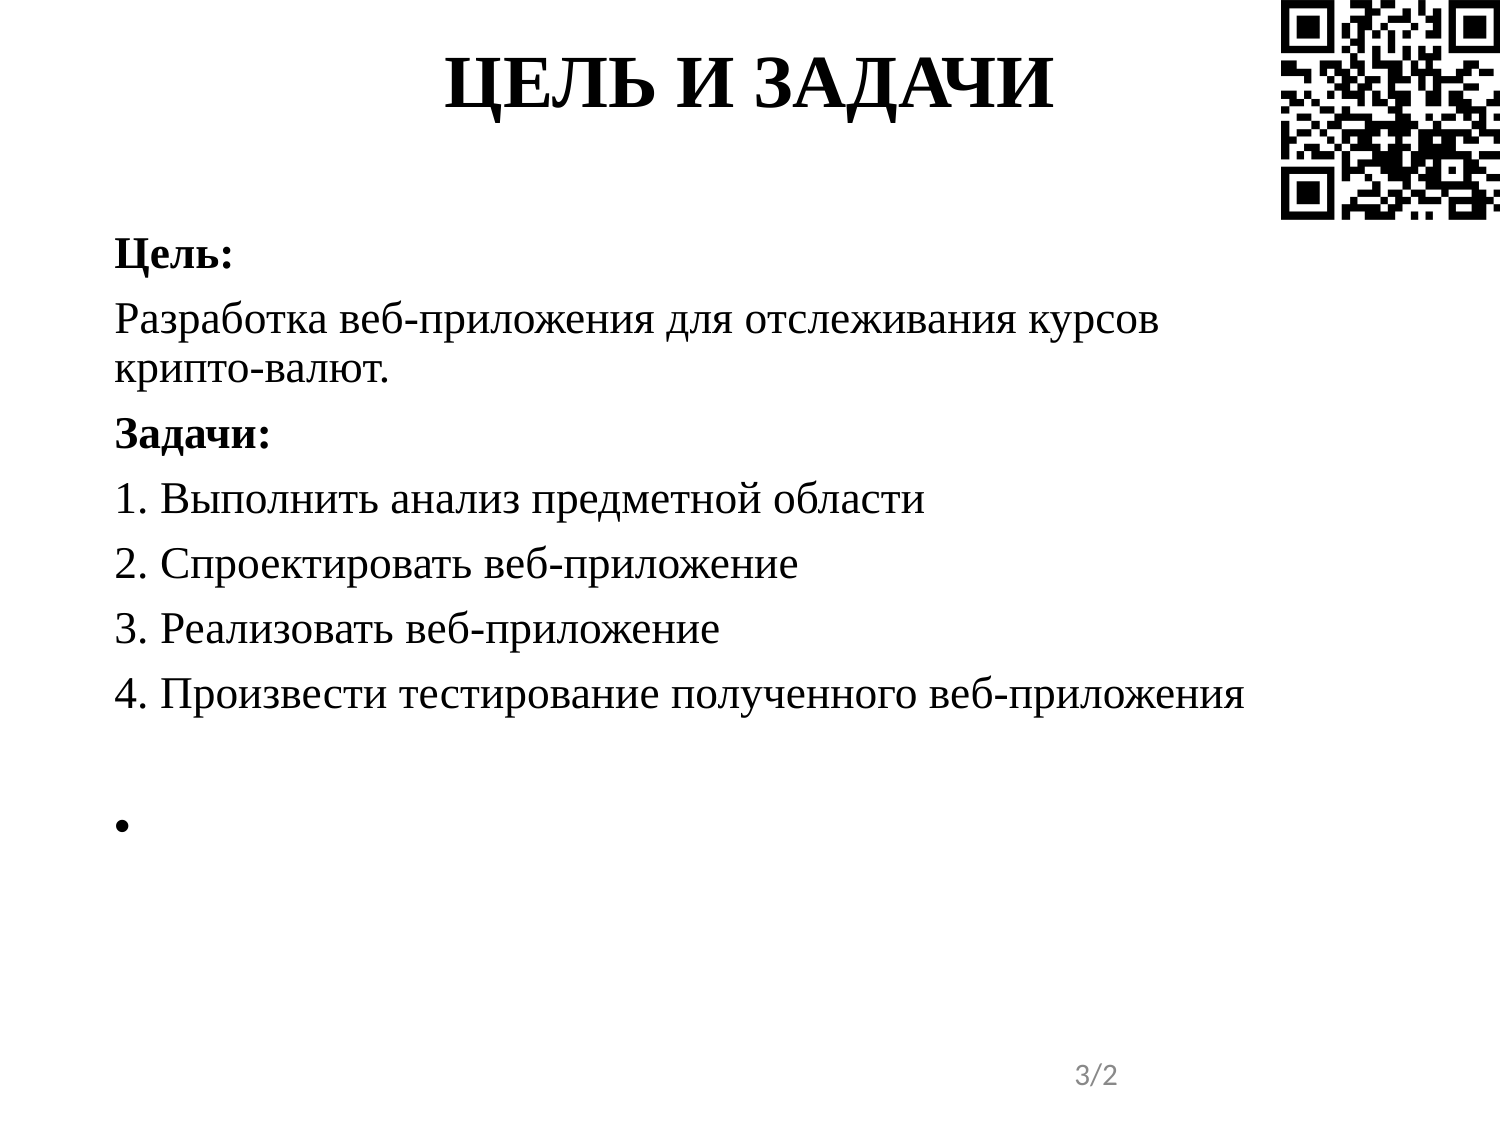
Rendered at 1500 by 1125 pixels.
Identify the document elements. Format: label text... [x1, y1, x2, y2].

title ЦЕЛЬ И ЗАДАЧИ [0, 0, 1281, 167]
picture [1281, 0, 1500, 224]
slide_number 3/2 [1059, 1042, 1397, 1103]
list Цель: Разработка веб-приложения для отслеживания курсов крипто-валют. Задачи: 1. Выполнить анализ предметной области 2. Спроектировать веб-приложение 3. Реализовать веб-приложение 4. Произвести тестирование полученного веб-приложения [103, 223, 1282, 766]
